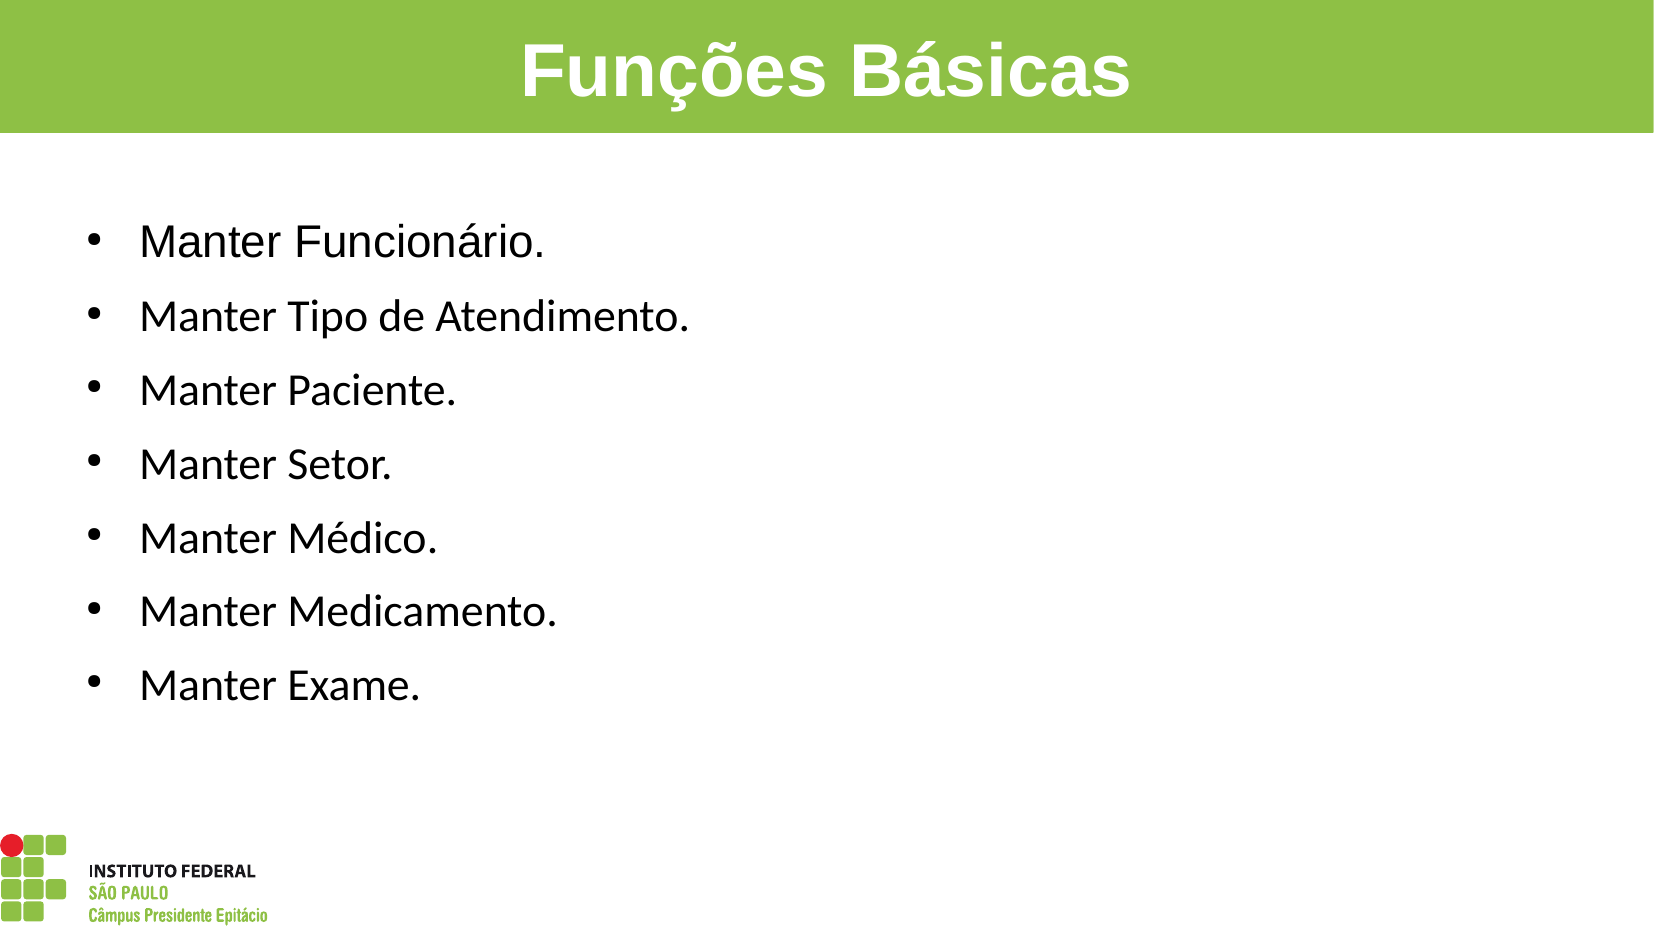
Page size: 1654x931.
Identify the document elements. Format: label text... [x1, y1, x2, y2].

picture [0, 833, 272, 928]
list Manter Funcionário. Manter Tipo de Atendimento. Manter Paciente. Manter Setor. Manter Médico. Manter Medicamento. Manter Exame. [53, 132, 1621, 804]
text_box Funções Básicas [0, 0, 1654, 132]
